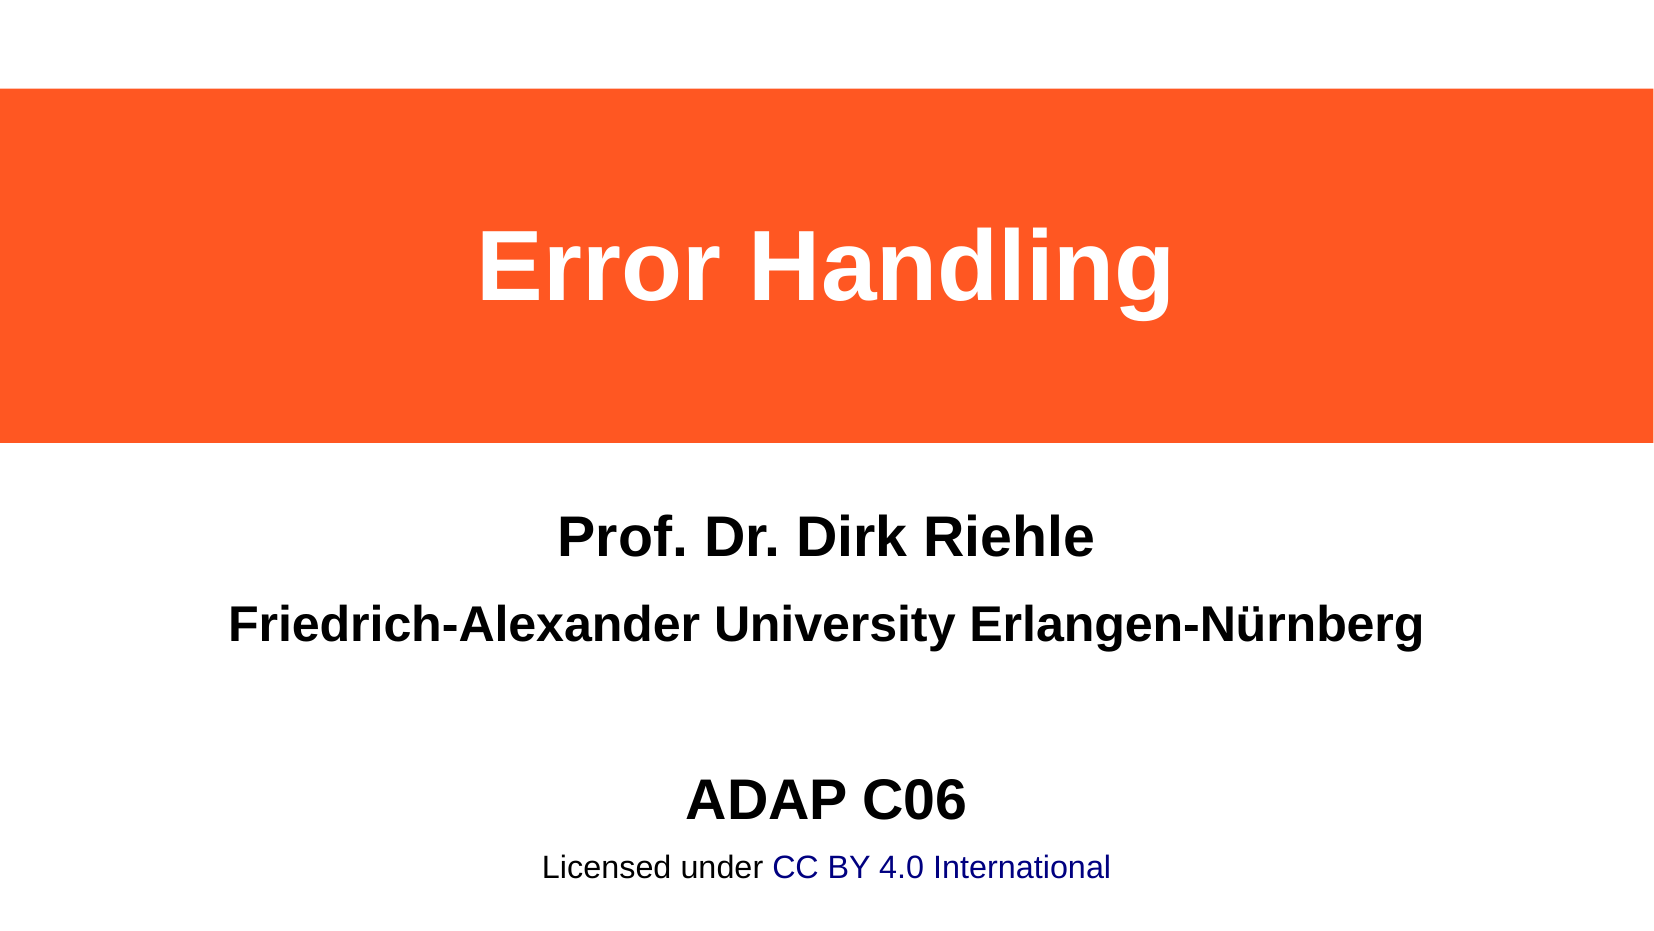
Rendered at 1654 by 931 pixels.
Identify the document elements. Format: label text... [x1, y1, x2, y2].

subtitle Prof. Dr. Dirk Riehle Friedrich-Alexander University Erlangen-Nürnberg ADAP C06 Licensed under CC BY 4.0 International [29, 472, 1625, 886]
title Error Handling [0, 88, 1654, 443]
